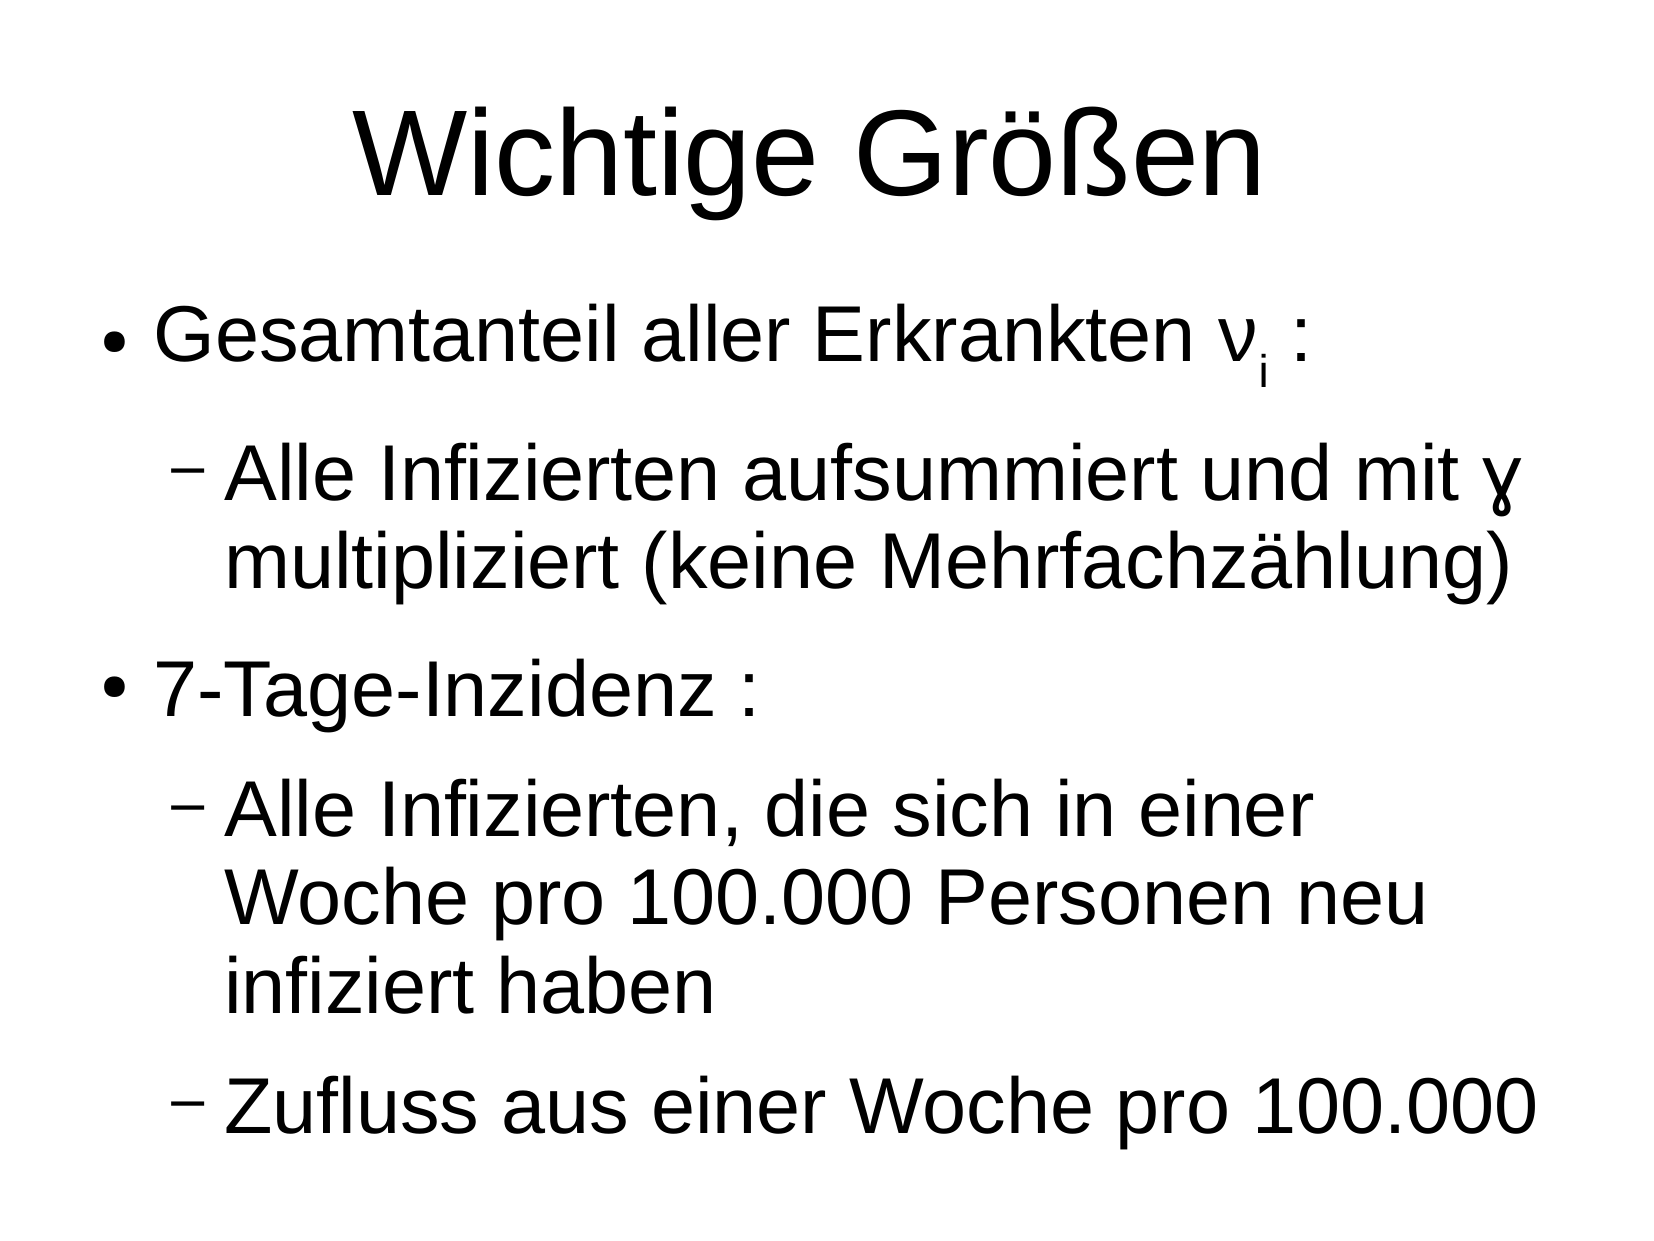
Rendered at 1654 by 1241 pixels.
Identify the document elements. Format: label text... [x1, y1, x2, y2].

title Wichtige Größen [82, 49, 1571, 257]
list Gesamtanteil aller Erkrankten νi : Alle Infizierten aufsummiert und mit ɣ multipliziert (keine Mehrfachzählung) 7-Tage-Inzidenz : Alle Infizierten, die sich in einer Woche pro 100.000 Personen neu infiziert haben Zufluss aus einer Woche pro 100.000 [82, 290, 1571, 1158]
